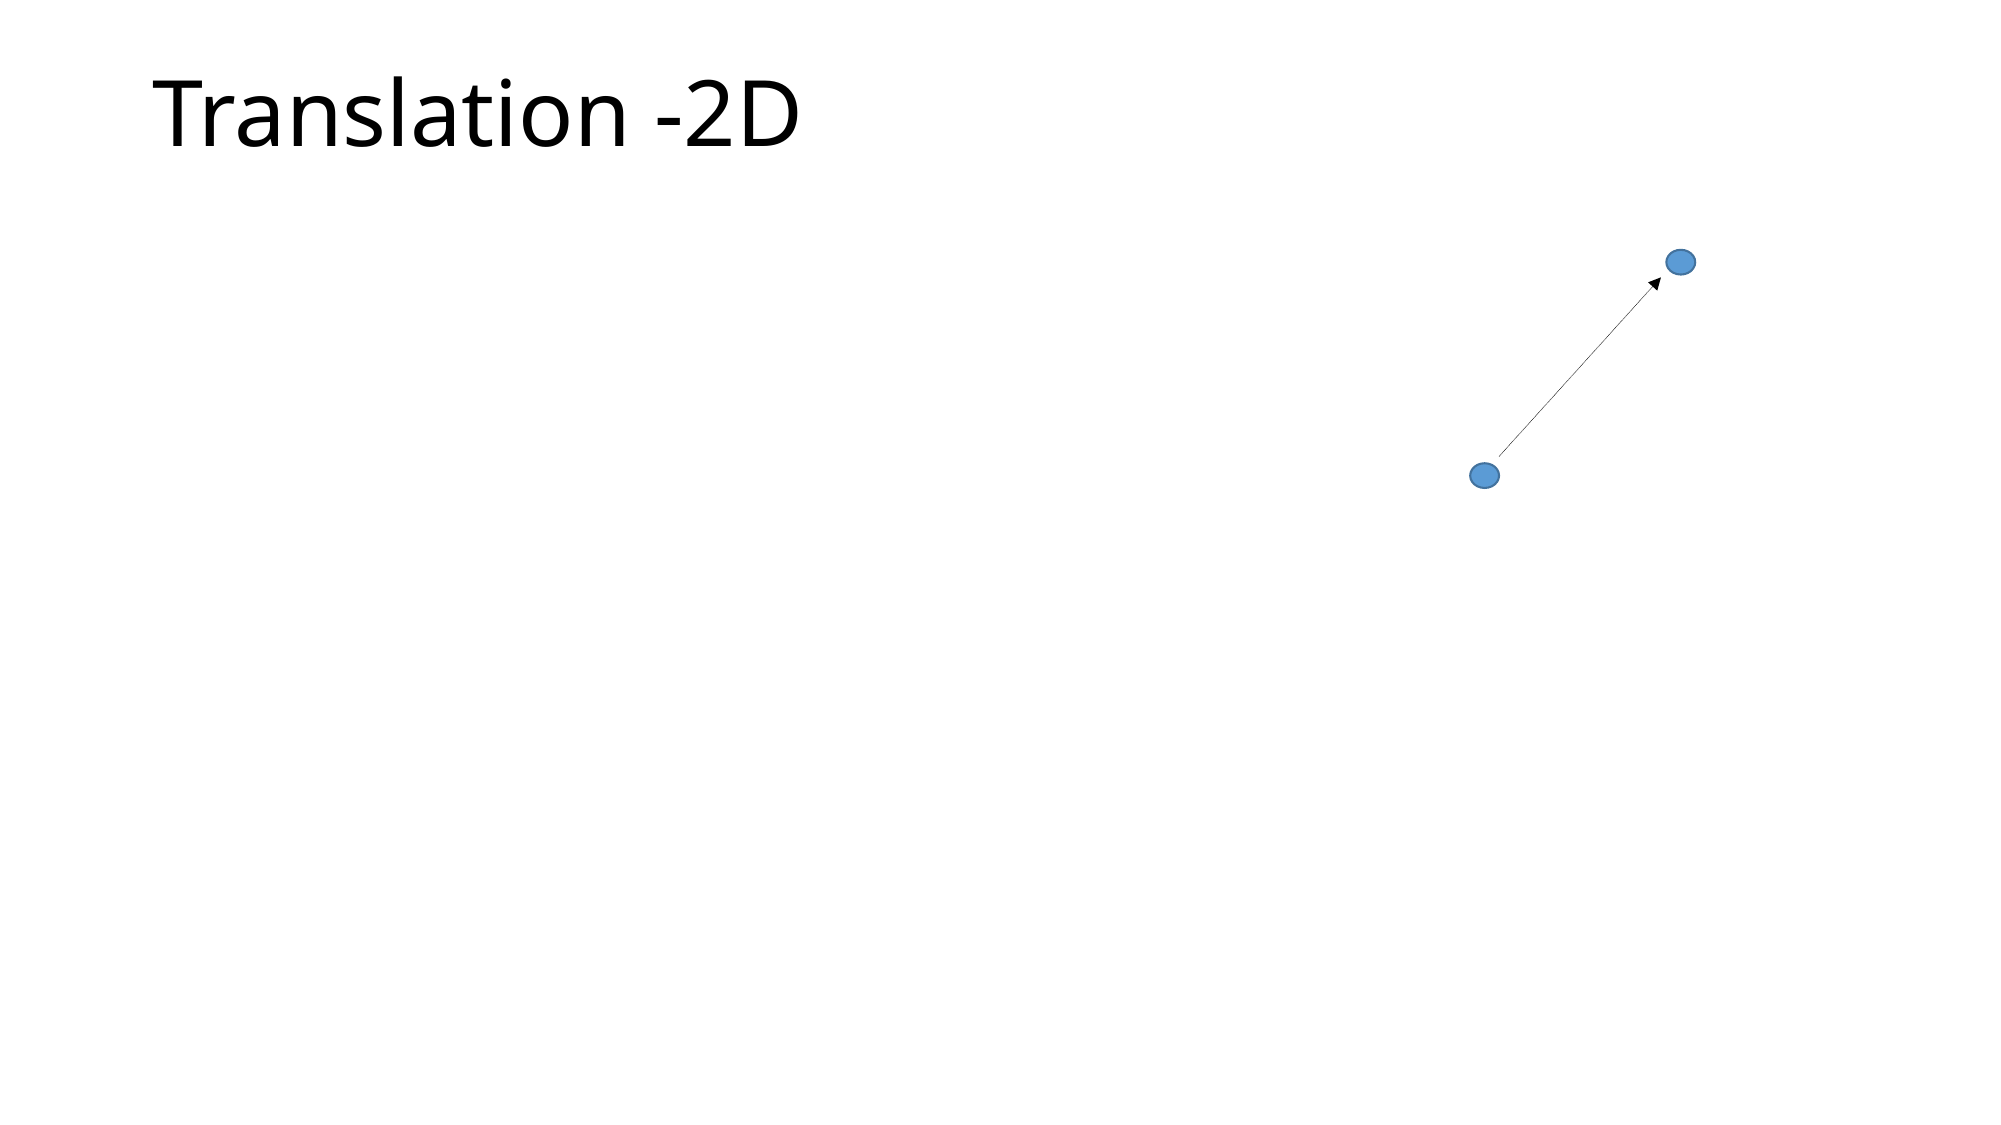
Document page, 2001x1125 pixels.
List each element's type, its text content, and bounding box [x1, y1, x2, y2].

title Translation -2D [137, 59, 1863, 278]
text_box [1666, 249, 1696, 275]
text_box [1470, 463, 1500, 488]
